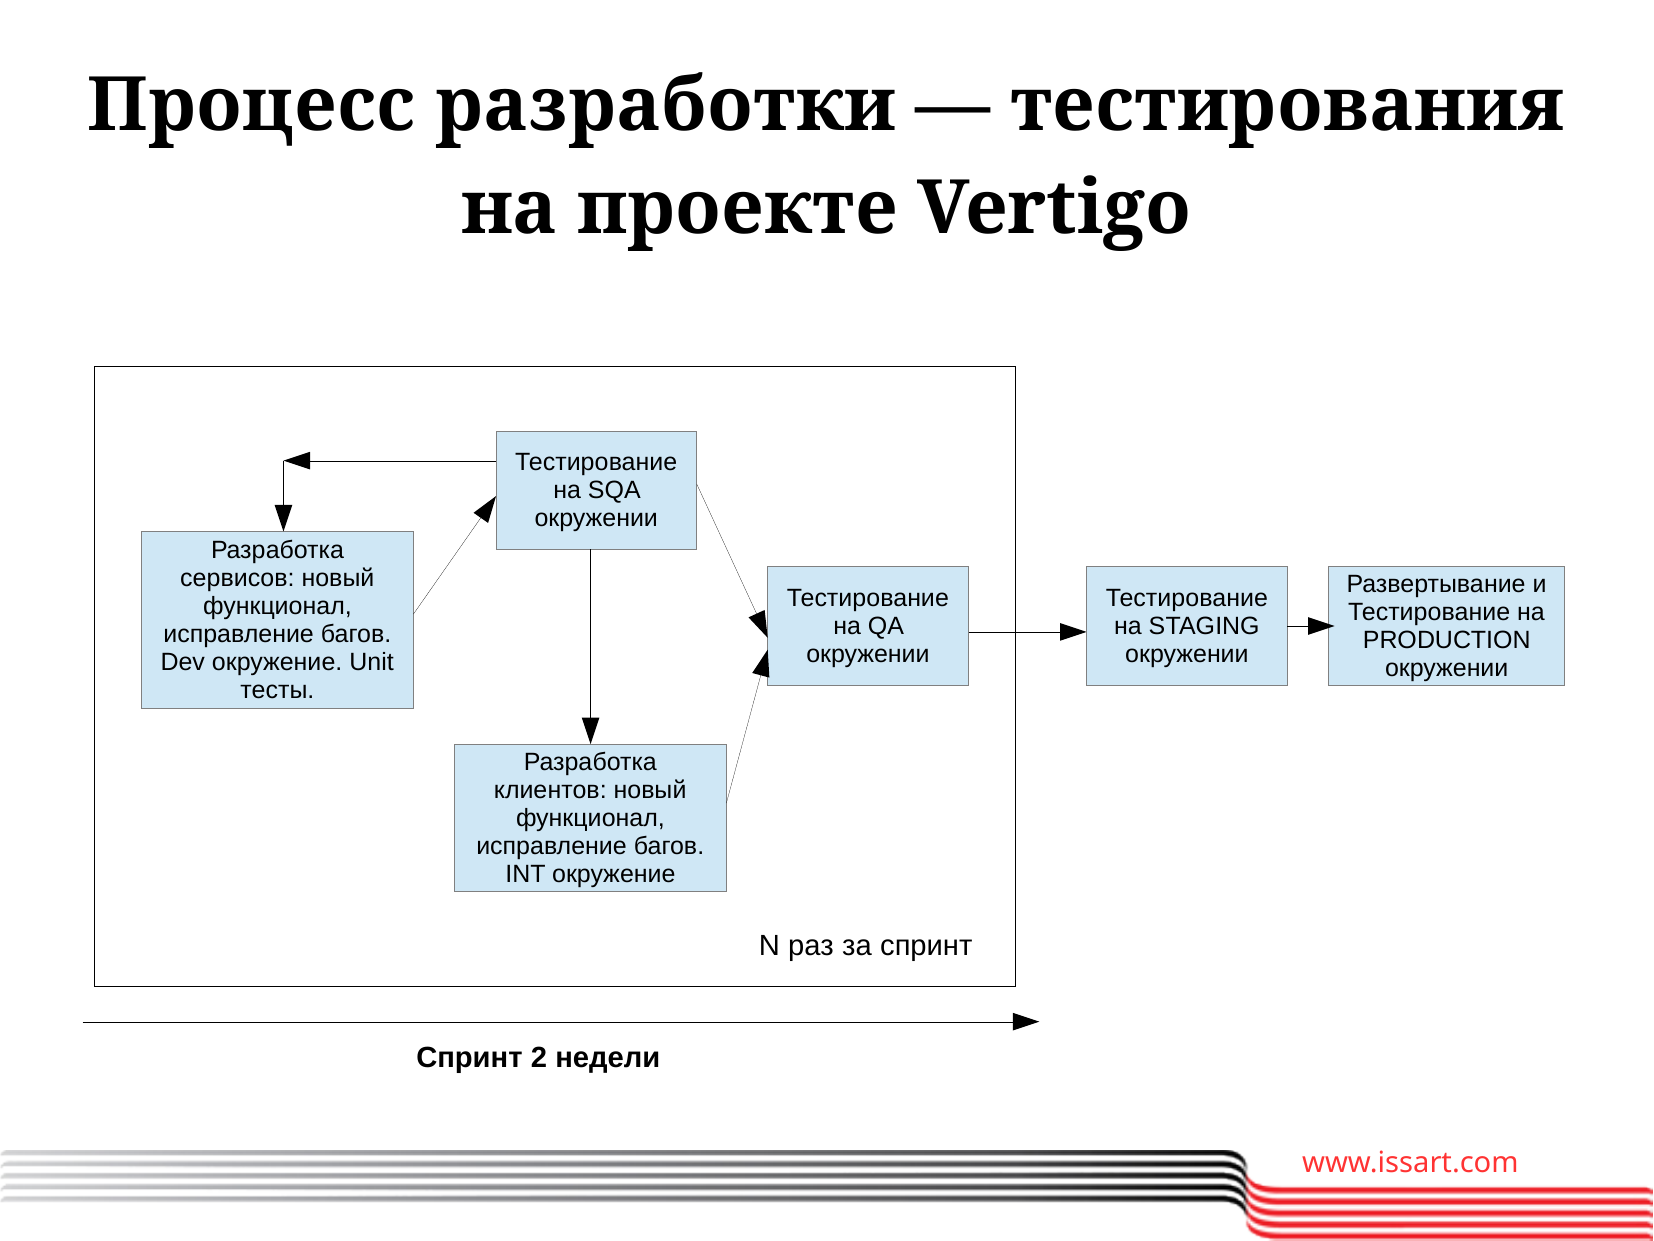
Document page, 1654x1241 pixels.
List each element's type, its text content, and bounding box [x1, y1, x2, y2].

title Процесс разработки — тестирования на проекте Vertigo [82, 49, 1571, 257]
text_box Разработка клиентов: новый функционал, исправление багов. INT окружение [454, 744, 727, 892]
text_box Тестирование на SQA окружении [496, 431, 697, 550]
text_box Спринт 2 недели [401, 1033, 686, 1082]
picture [0, 1150, 1653, 1241]
text_box Развертывание и Тестирование на PRODUCTION окружении [1328, 566, 1565, 686]
text_box N раз за спринт [744, 921, 1004, 969]
text_box Тестирование на QA окружении [767, 566, 969, 686]
text_box Тестирование на STAGING окружении [1086, 566, 1288, 686]
text_box www.issart.com [1287, 1133, 1619, 1184]
text_box Разработка сервисов: новый функционал, исправление багов. Dev окружение. Unit тесты. [141, 531, 414, 709]
